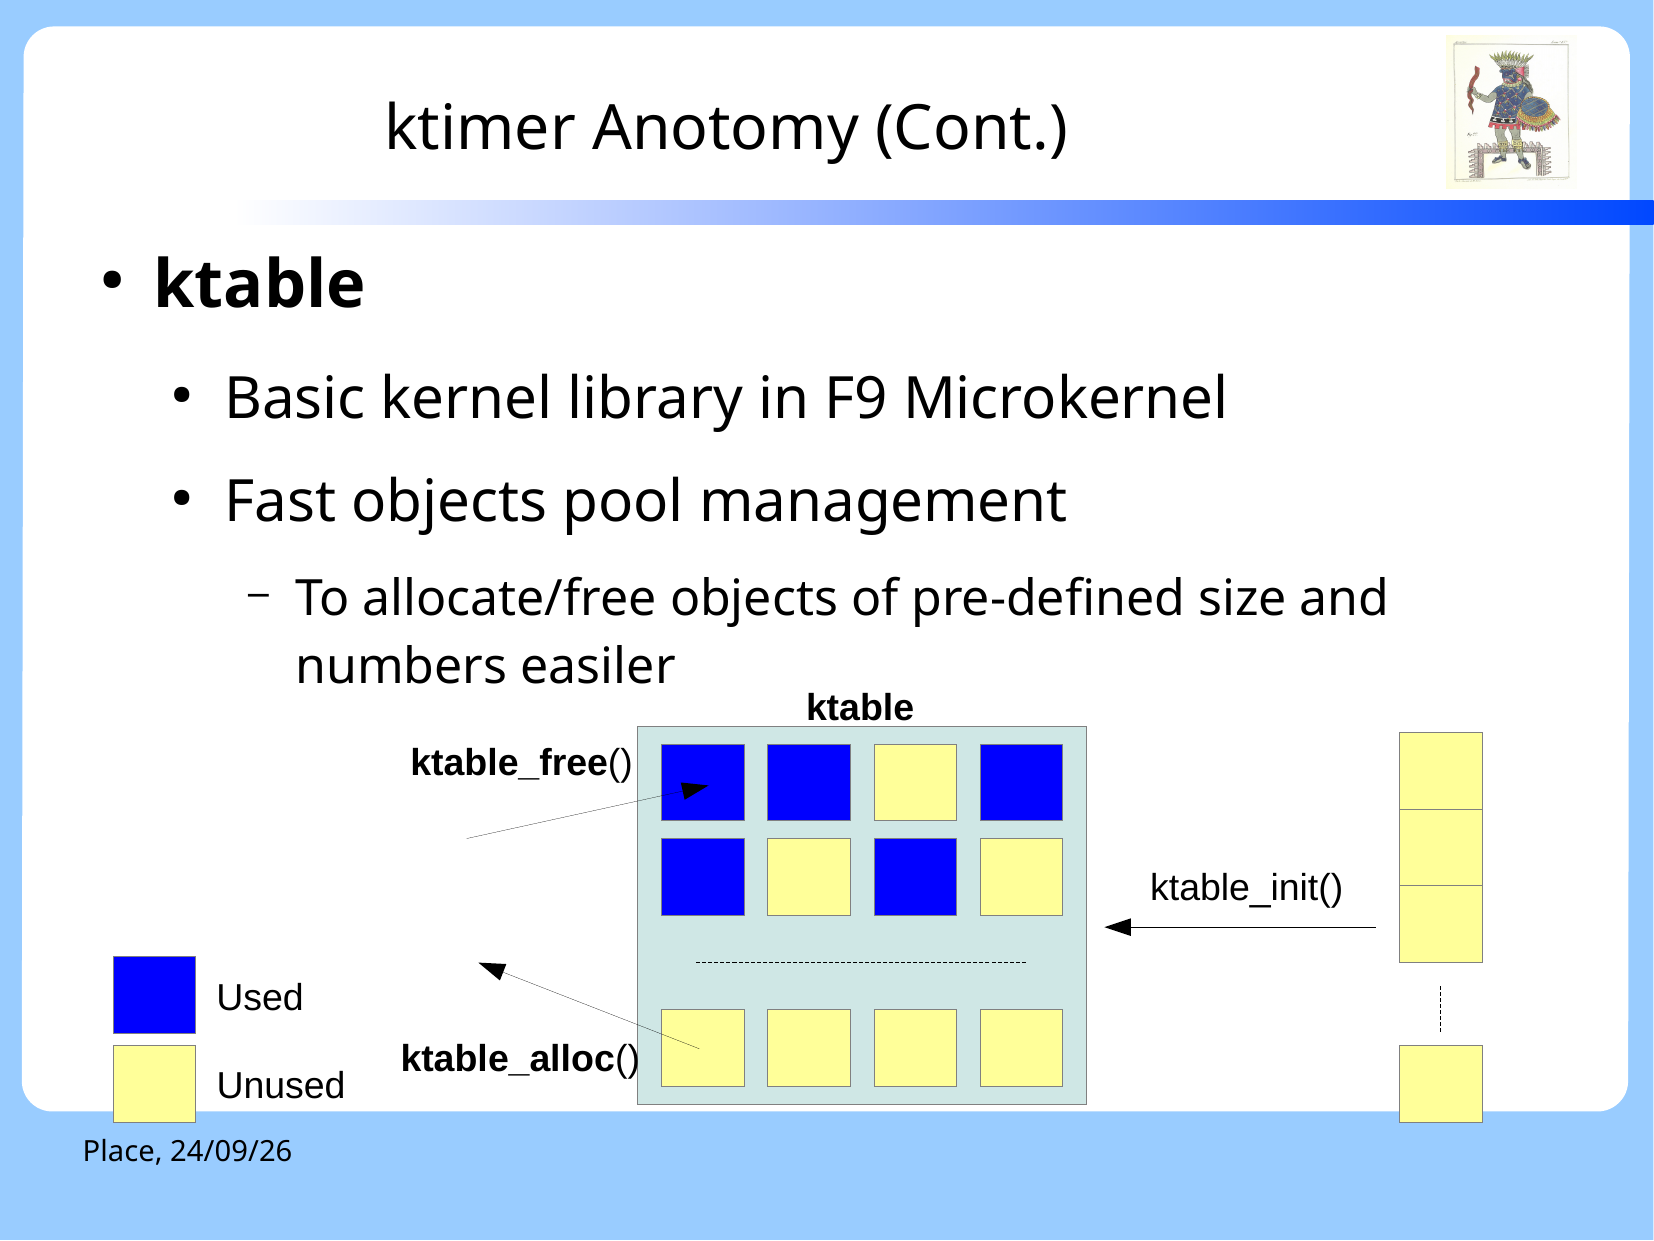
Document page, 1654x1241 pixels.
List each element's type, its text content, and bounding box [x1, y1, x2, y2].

picture [1446, 35, 1577, 189]
text_box Unused [201, 1057, 361, 1114]
text_box [1399, 1045, 1483, 1123]
text_box ktable [791, 679, 930, 736]
text_box [1399, 732, 1483, 963]
text_box ktable_free() [395, 734, 648, 792]
list ktable Basic kernel library in F9 Microkernel Fast objects pool management To allocate/free objects of pre-defined size and numbers easiler [82, 236, 1571, 1055]
text_box ktable_init() [1135, 858, 1359, 916]
text_box Used [201, 968, 319, 1026]
text_box [113, 956, 196, 1034]
title ktimer Anotomy (Cont.) [82, 49, 1371, 201]
text_box [113, 1045, 196, 1123]
text_box ktable_alloc() [385, 1029, 656, 1087]
text_box [637, 726, 1087, 1105]
